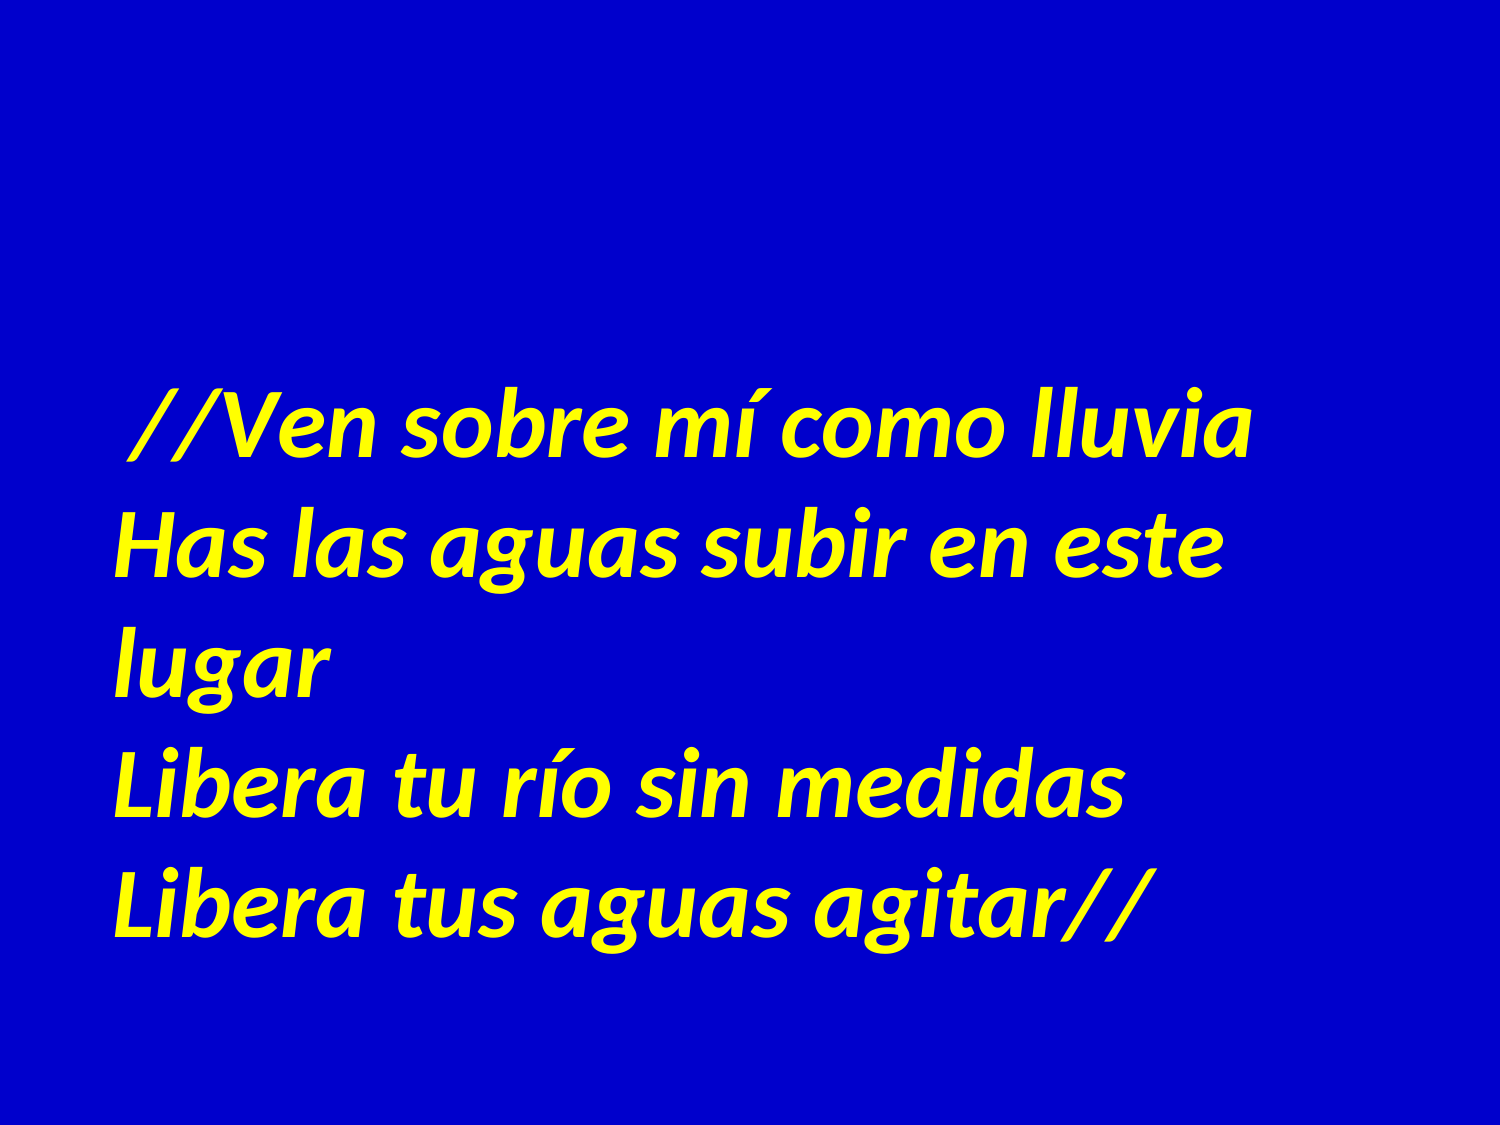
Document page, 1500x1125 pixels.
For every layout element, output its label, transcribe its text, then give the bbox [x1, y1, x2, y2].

text_box //Ven sobre mí como lluvia Has las aguas subir en este lugar Libera tu río sin medidas Libera tus aguas agitar// [41, 350, 1436, 1006]
